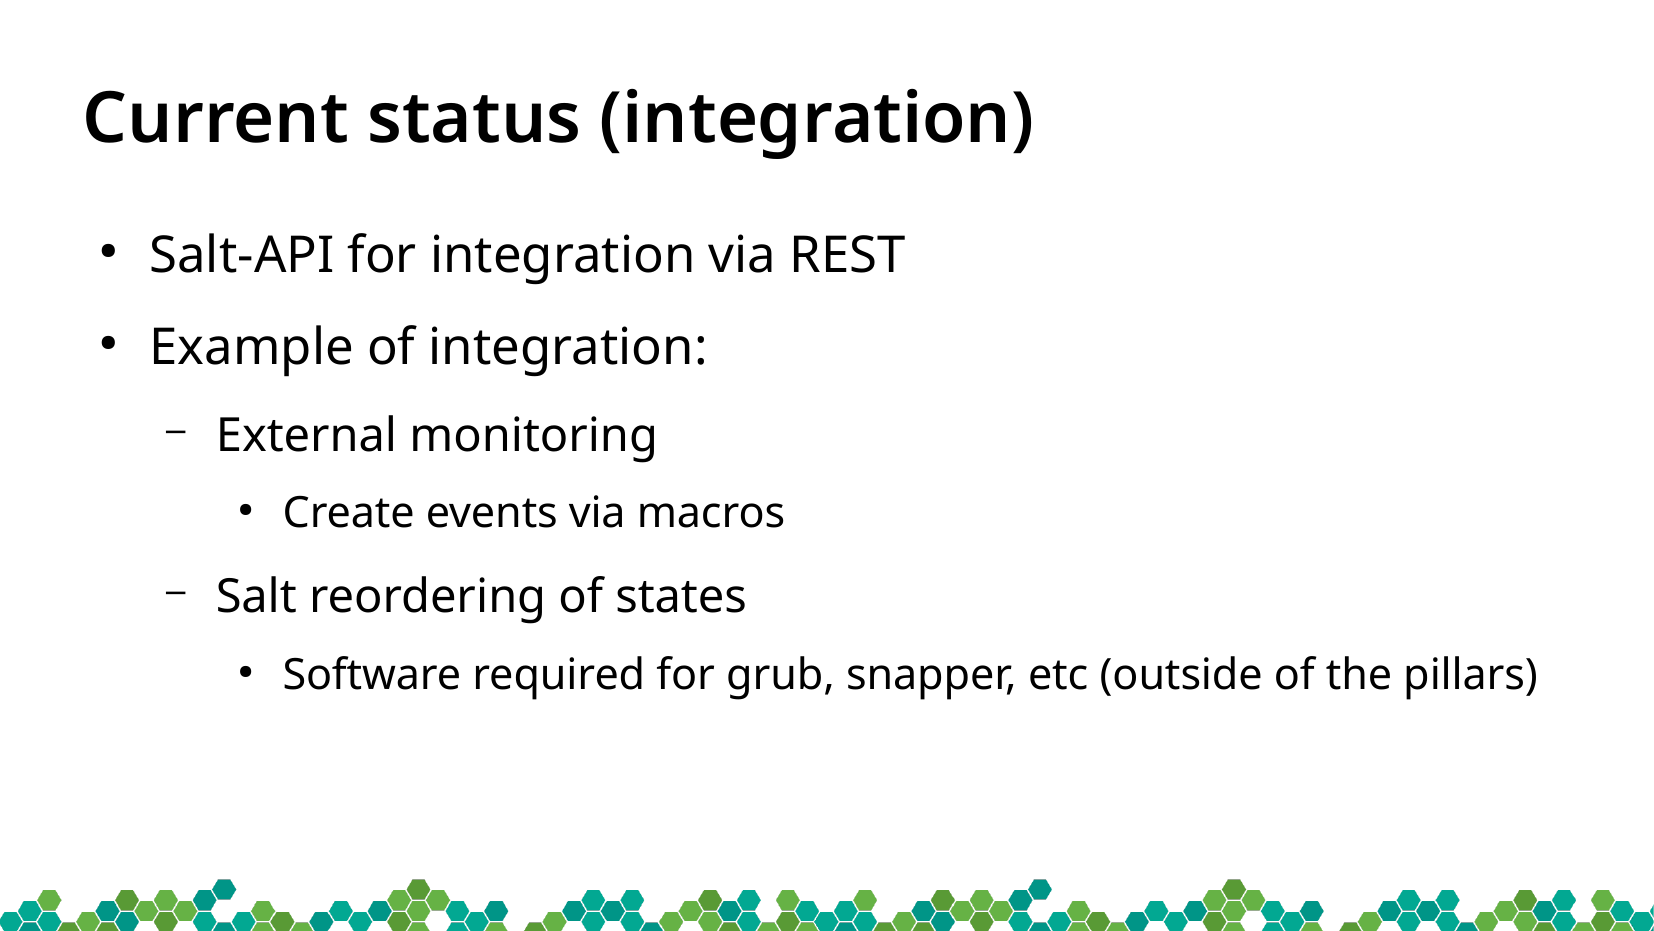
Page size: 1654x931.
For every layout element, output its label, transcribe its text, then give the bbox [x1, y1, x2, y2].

picture [0, 871, 1654, 931]
list Salt-API for integration via REST Example of integration: External monitoring Create events via macros Salt reordering of states Software required for grub, snapper, etc (outside of the pillars) [82, 217, 1571, 758]
title Current status (integration) [82, 37, 1571, 193]
